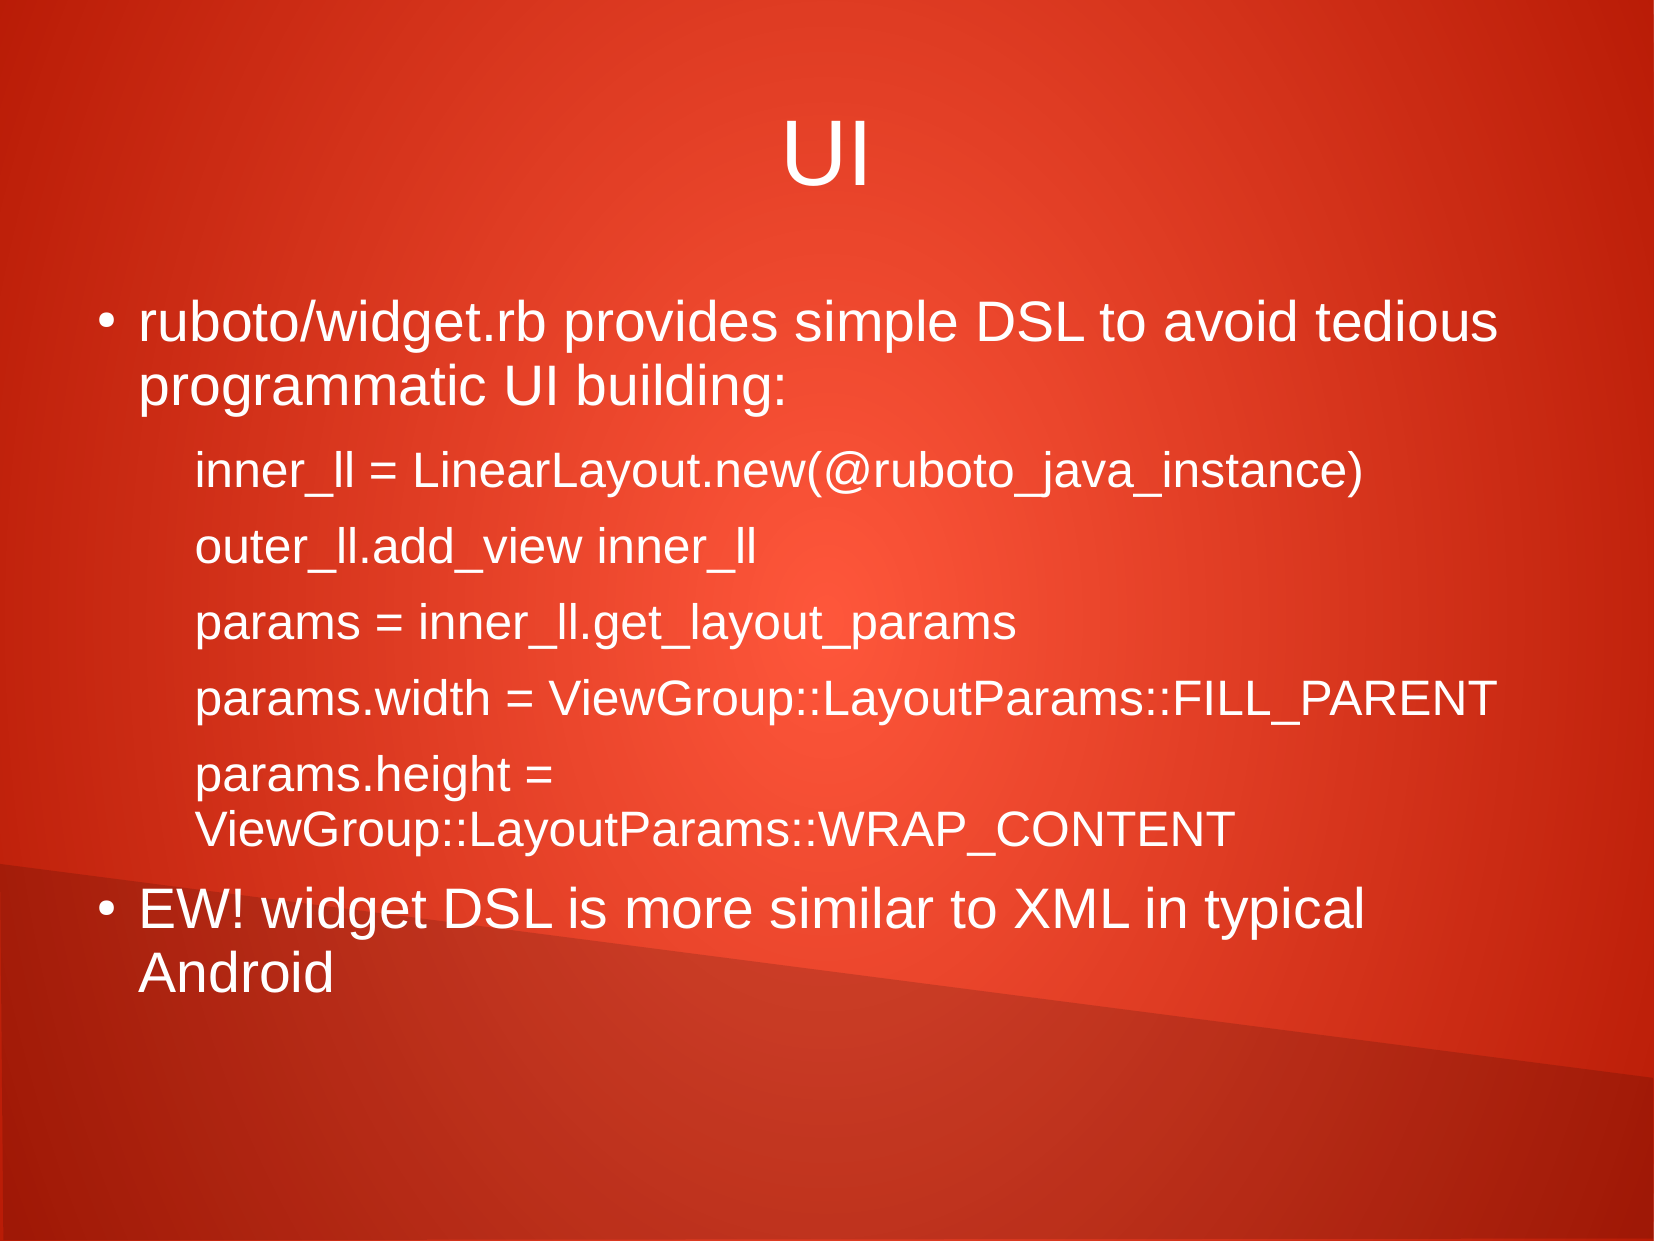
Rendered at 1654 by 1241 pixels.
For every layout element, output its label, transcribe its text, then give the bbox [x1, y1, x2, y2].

title UI [82, 49, 1571, 257]
list ruboto/widget.rb provides simple DSL to avoid tedious programmatic UI building: inner_ll = LinearLayout.new(@ruboto_java_instance) outer_ll.add_view inner_ll params = inner_ll.get_layout_params params.width = ViewGroup::LayoutParams::FILL_PARENT params.height = ViewGroup::LayoutParams::WRAP_CONTENT EW! widget DSL is more similar to XML in typical Android [82, 290, 1571, 1010]
